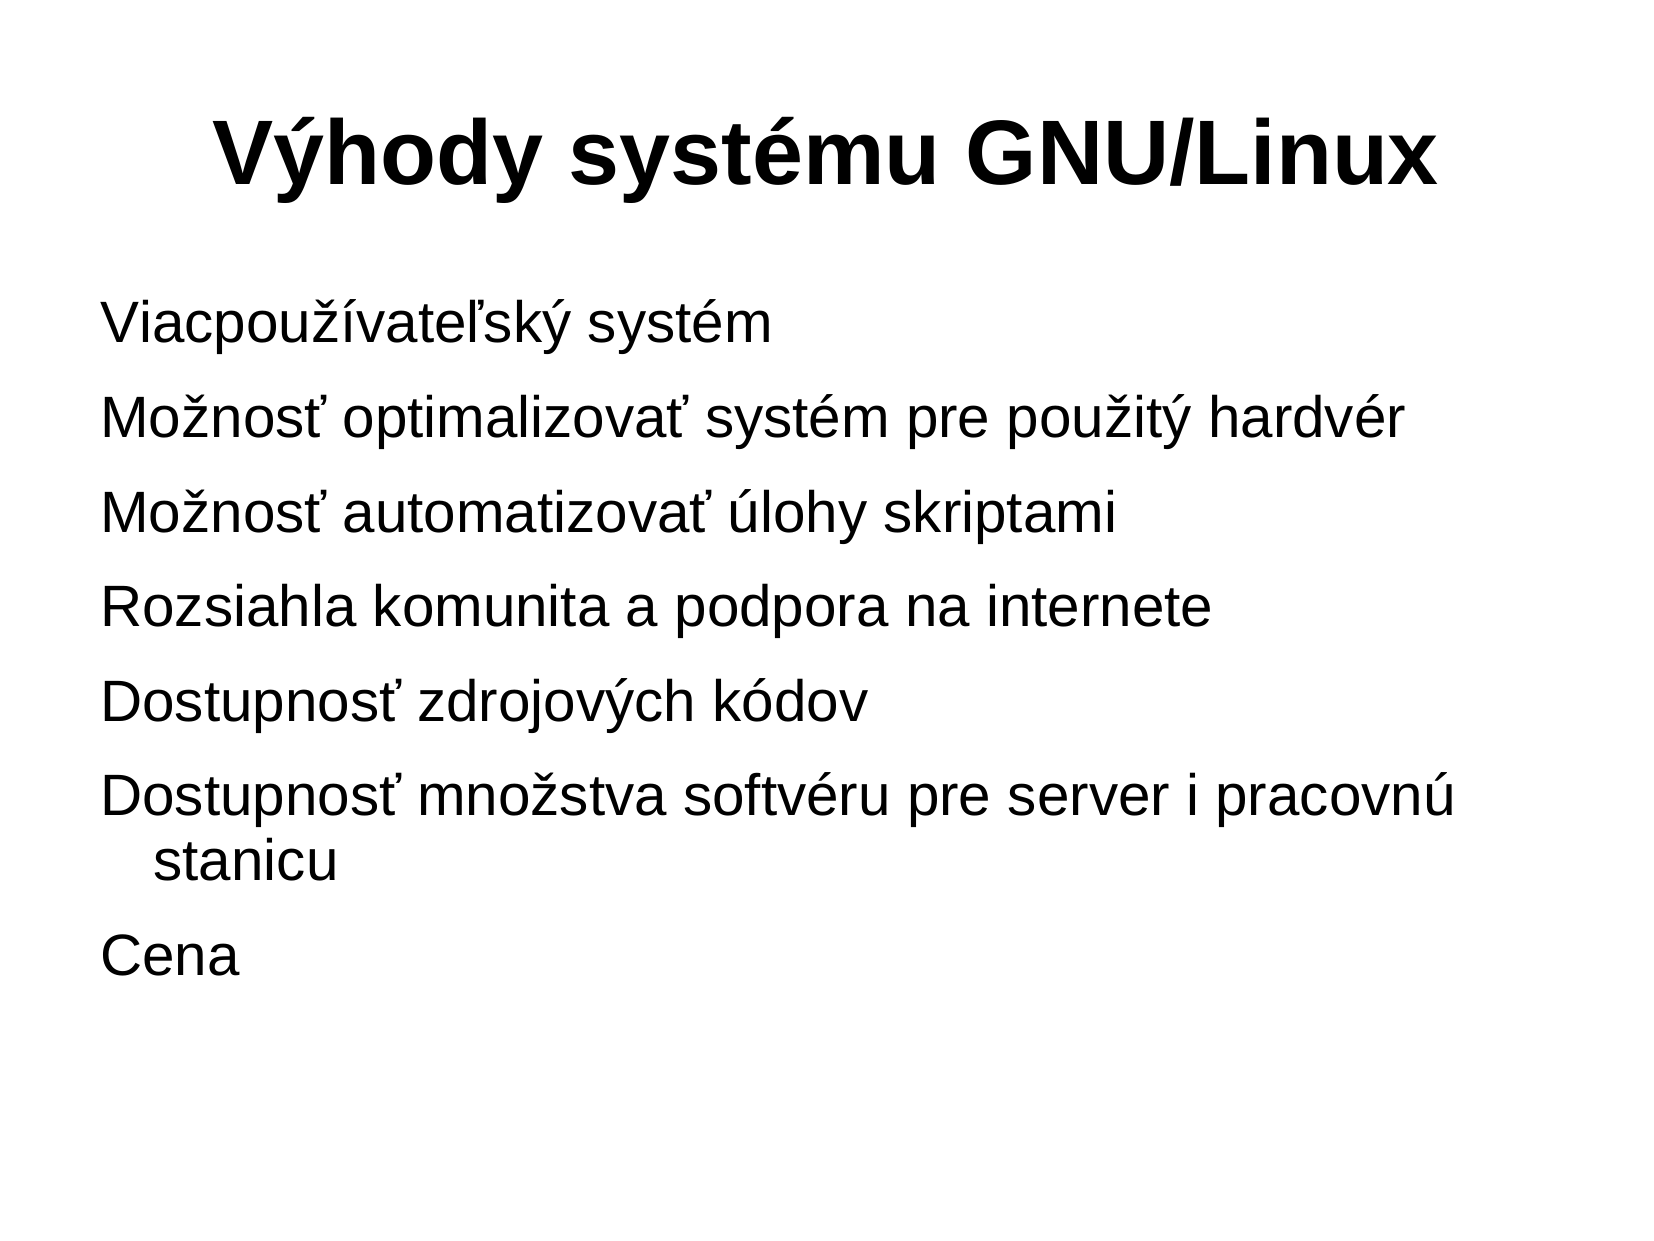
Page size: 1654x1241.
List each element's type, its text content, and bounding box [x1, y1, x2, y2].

title Výhody systému GNU/Linux [82, 49, 1571, 257]
list Viacpoužívateľský systém Možnosť optimalizovať systém pre použitý hardvér Možnosť automatizovať úlohy skriptami Rozsiahla komunita a podpora na internete Dostupnosť zdrojových kódov Dostupnosť množstva softvéru pre server i pracovnú stanicu Cena [82, 290, 1571, 1109]
